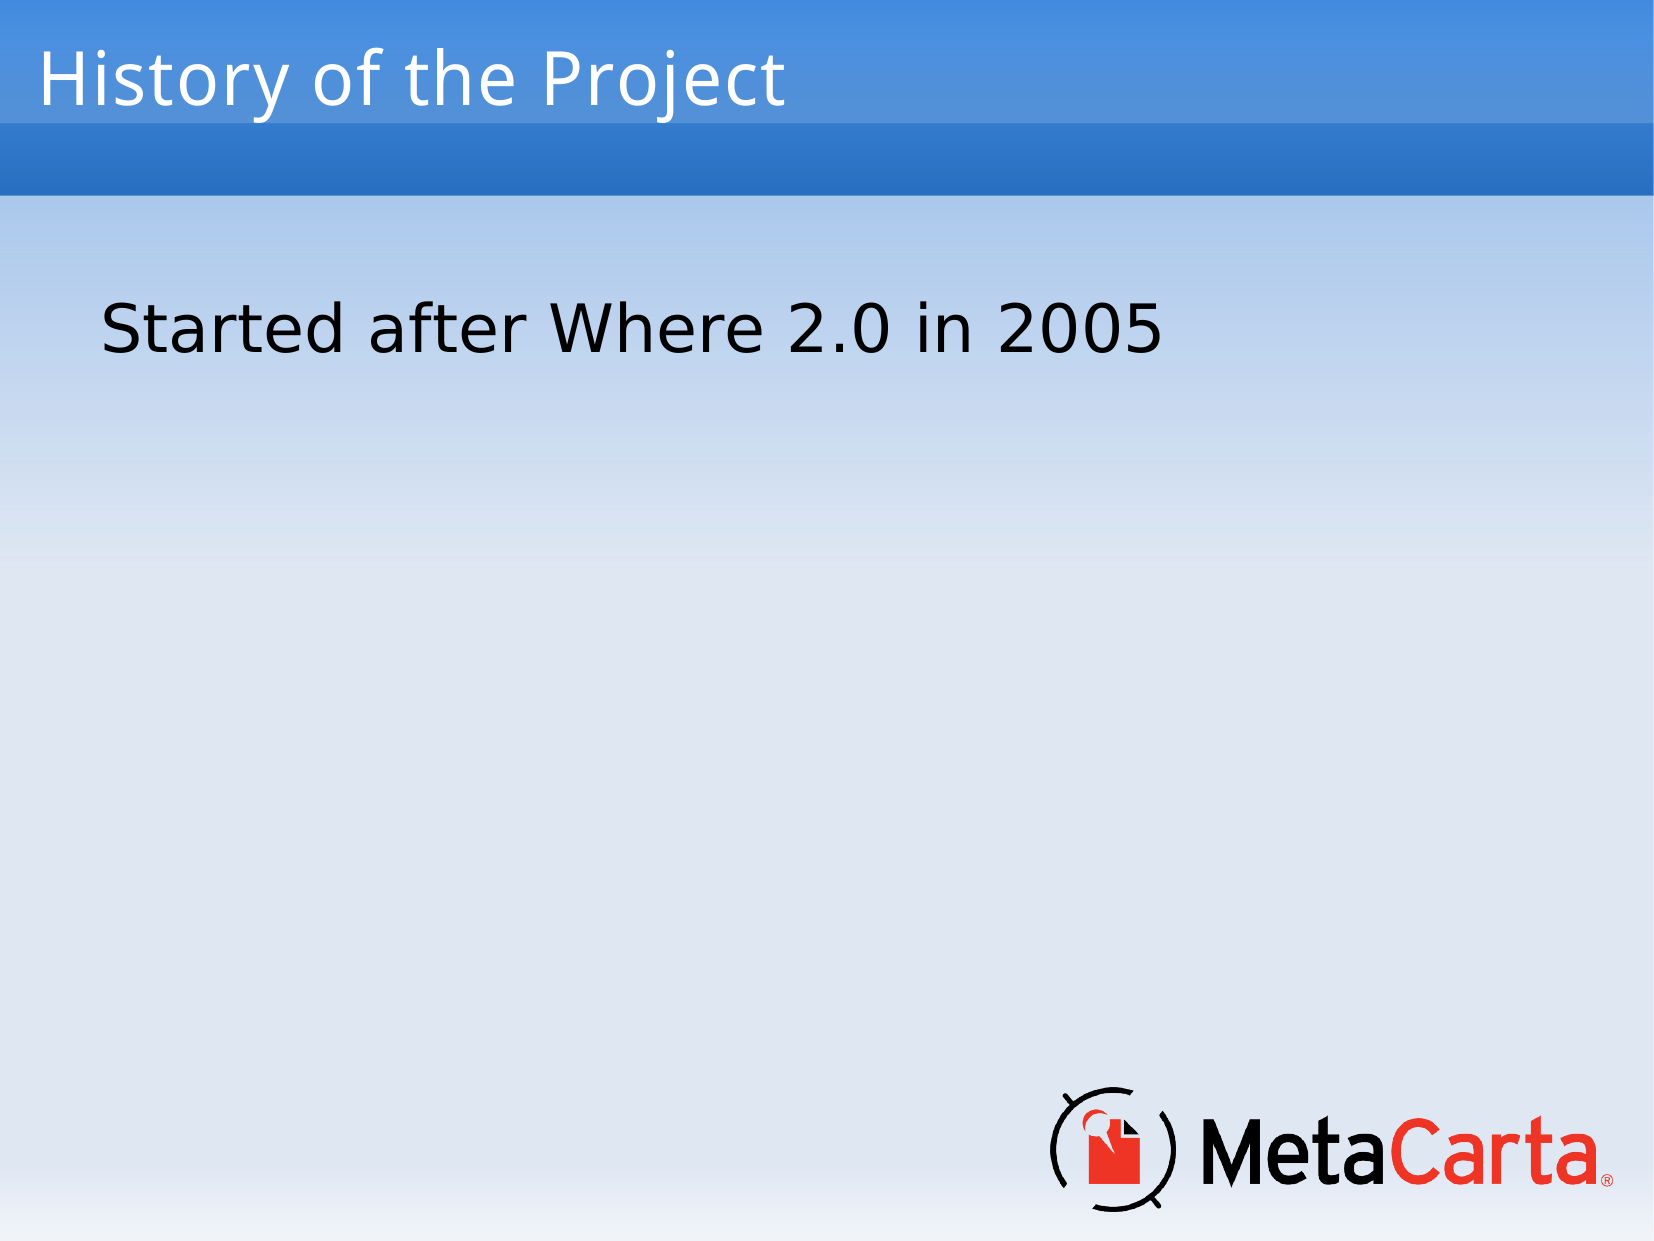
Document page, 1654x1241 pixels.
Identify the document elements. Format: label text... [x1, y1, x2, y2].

list Started after Where 2.0 in 2005 [82, 290, 1571, 1109]
title History of the Project [37, 2, 1463, 151]
picture [0, 0, 1654, 1241]
